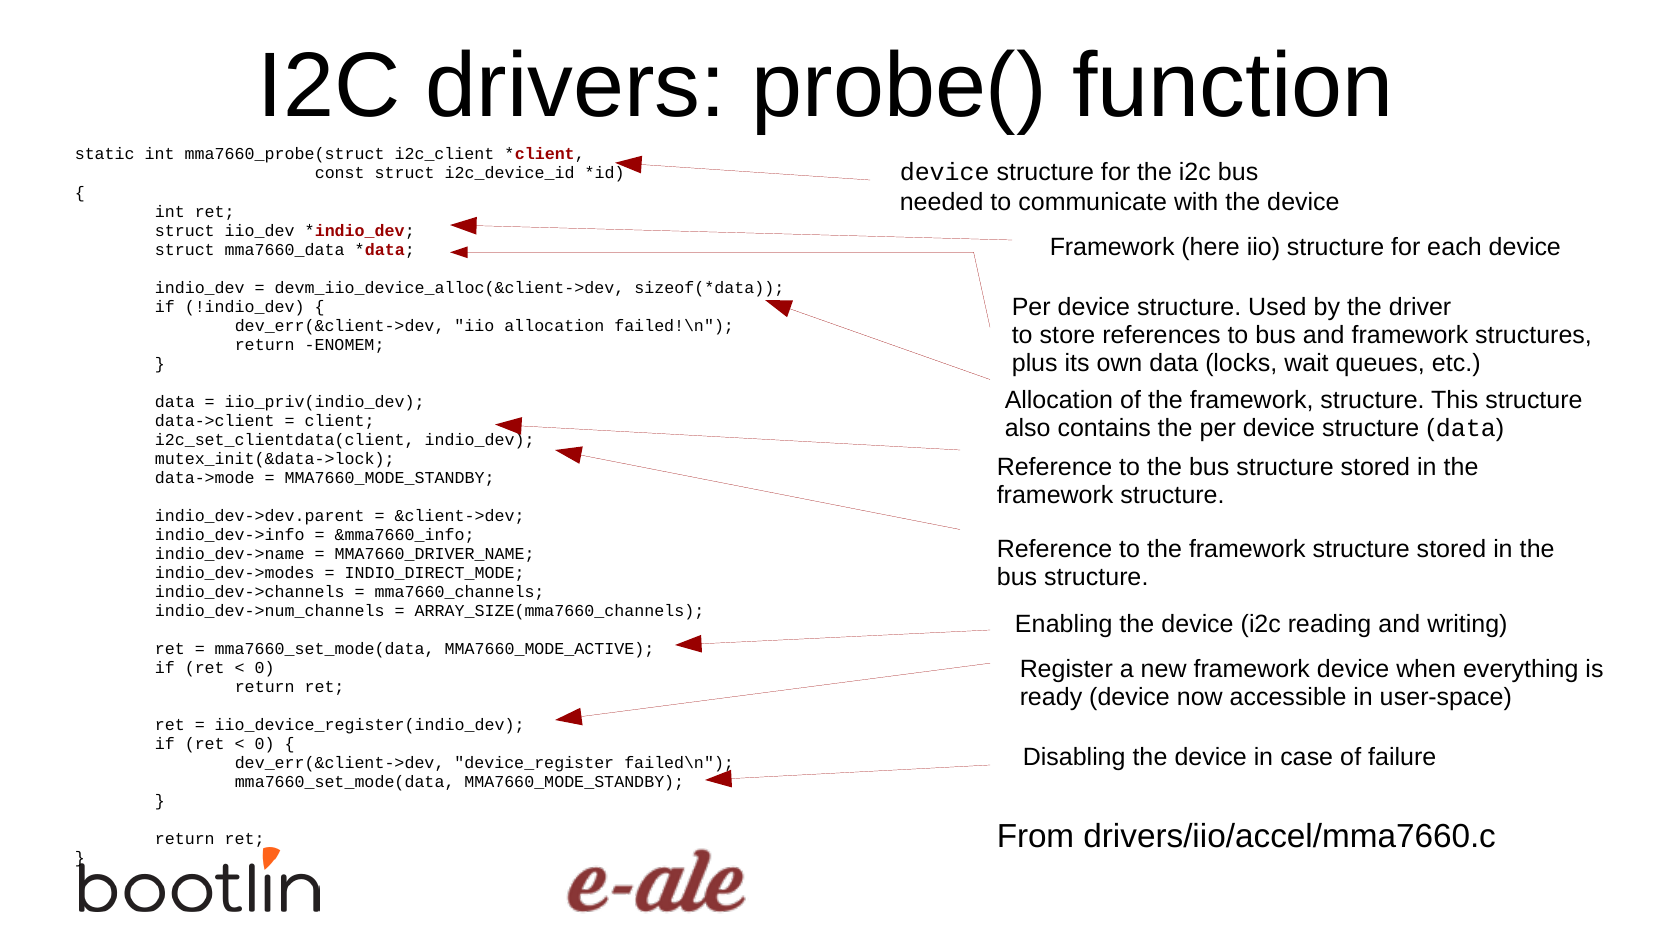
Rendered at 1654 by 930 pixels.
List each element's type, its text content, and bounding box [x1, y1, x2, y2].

text_box From drivers/iio/accel/mma7660.c [982, 810, 1606, 886]
title I2C drivers: probe() function [82, 7, 1571, 163]
text_box Allocation of the framework, structure. This structure also contains the per device structure (data) [990, 378, 1613, 454]
picture [565, 877, 749, 915]
text_box static int mma7660_probe(struct i2c_client *client, const struct i2c_device_id *id) { int ret; struct iio_dev *indio_dev; struct mma7660_data *data; indio_dev = devm_iio_device_alloc(&client->dev, sizeof(*data)); if (!indio_dev) { dev_err(&client->dev, "iio allocation failed!\n"); return -ENOMEM; } data = iio_priv(indio_dev); data->client = client; i2c_set_clientdata(client, indio_dev); mutex_init(&data->lock); data->mode = MMA7660_MODE_STANDBY; indio_dev->dev.parent = &client->dev; indio_dev->info = &mma7660_info; indio_dev->name = MMA7660_DRIVER_NAME; indio_dev->modes = INDIO_DIRECT_MODE; indio_dev->channels = mma7660_channels; indio_dev->num_channels = ARRAY_SIZE(mma7660_channels); ret = mma7660_set_mode(data, MMA7660_MODE_ACTIVE); if (ret < 0) return ret; ret = iio_device_register(indio_dev); if (ret < 0) { dev_err(&client->dev, "device_register failed\n"); mma7660_set_mode(data, MMA7660_MODE_STANDBY); } return ret; } [60, 138, 826, 877]
text_box Framework (here iio) structure for each device [1035, 225, 1653, 270]
picture [79, 877, 320, 912]
text_box Register a new framework device when everything is ready (device now accessible in user-space) [1005, 647, 1628, 723]
text_box Disabling the device in case of failure [1008, 735, 1617, 781]
text_box Per device structure. Used by the driver to store references to bus and framework structures, plus its own data (locks, wait queues, etc.) [997, 284, 1621, 384]
text_box device structure for the i2c bus needed to communicate with the device [885, 150, 1356, 224]
text_box Enabling the device (i2c reading and writing) [1000, 602, 1624, 648]
text_box Reference to the framework structure stored in the bus structure. [982, 527, 1606, 603]
text_box Reference to the bus structure stored in the framework structure. [982, 445, 1606, 521]
